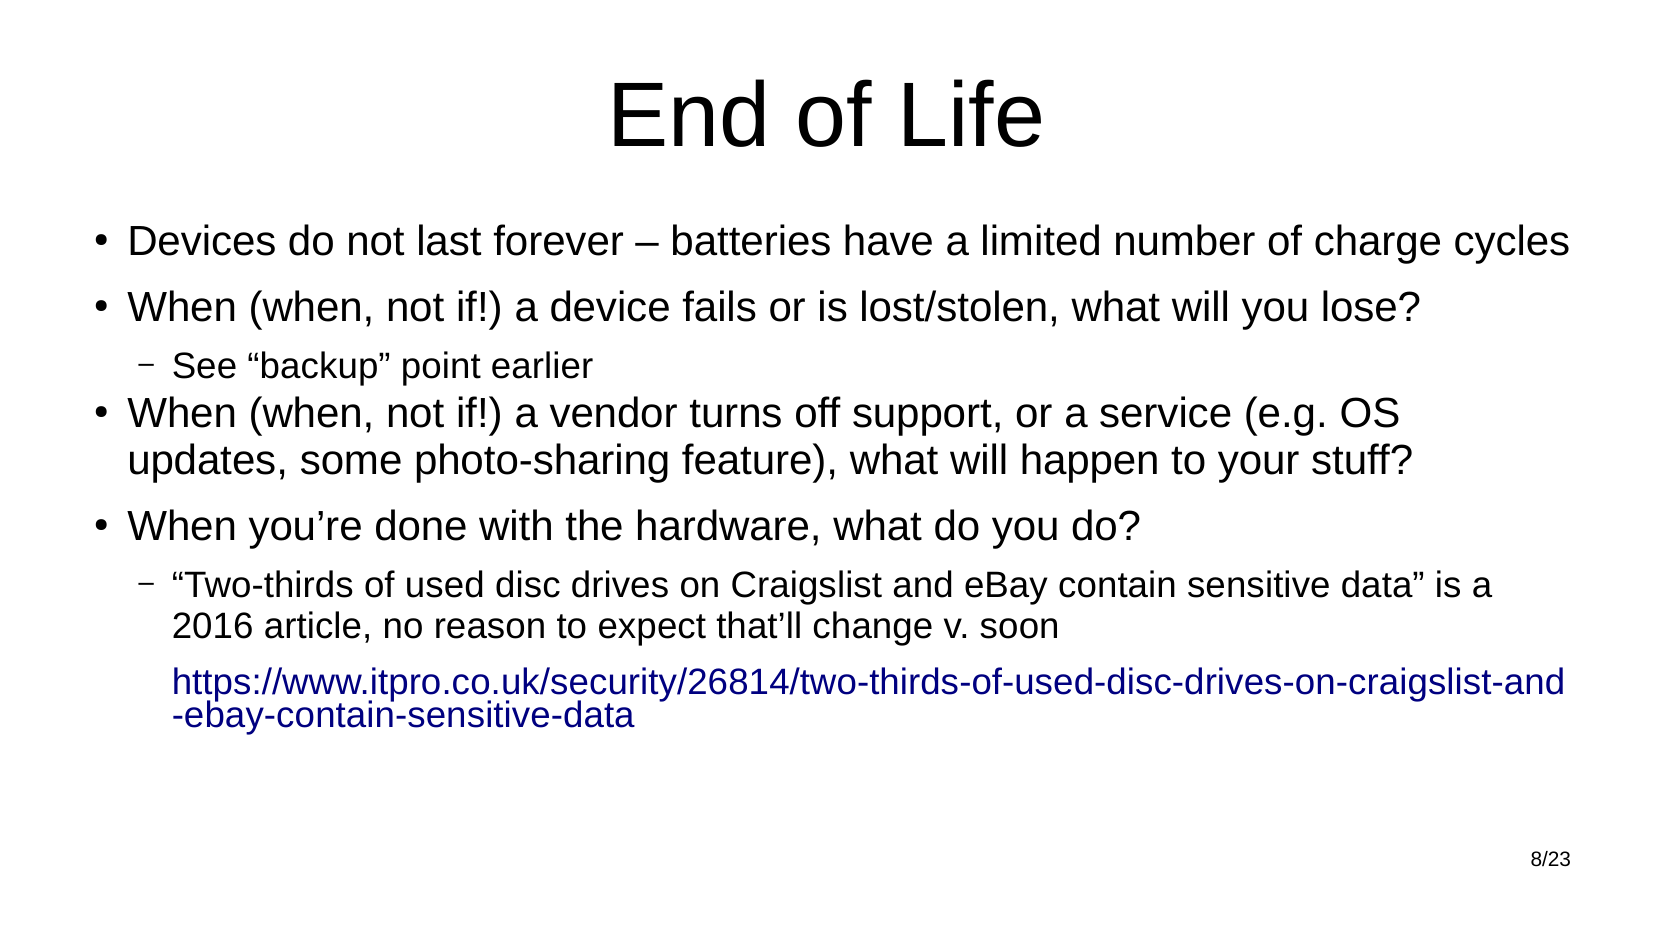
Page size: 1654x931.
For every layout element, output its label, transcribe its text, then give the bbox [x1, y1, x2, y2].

list Devices do not last forever – batteries have a limited number of charge cycles When (when, not if!) a device fails or is lost/stolen, what will you lose? See “backup” point earlier When (when, not if!) a vendor turns off support, or a service (e.g. OS updates, some photo-sharing feature), what will happen to your stuff? When you’re done with the hardware, what do you do? “Two-thirds of used disc drives on Craigslist and eBay contain sensitive data” is a 2016 article, no reason to expect that’ll change v. soon https://www.itpro.co.uk/security/26814/two-thirds-of-used-disc-drives-on-craigslist-and-ebay-contain-sensitive-data [82, 217, 1571, 758]
title End of Life [82, 37, 1571, 193]
